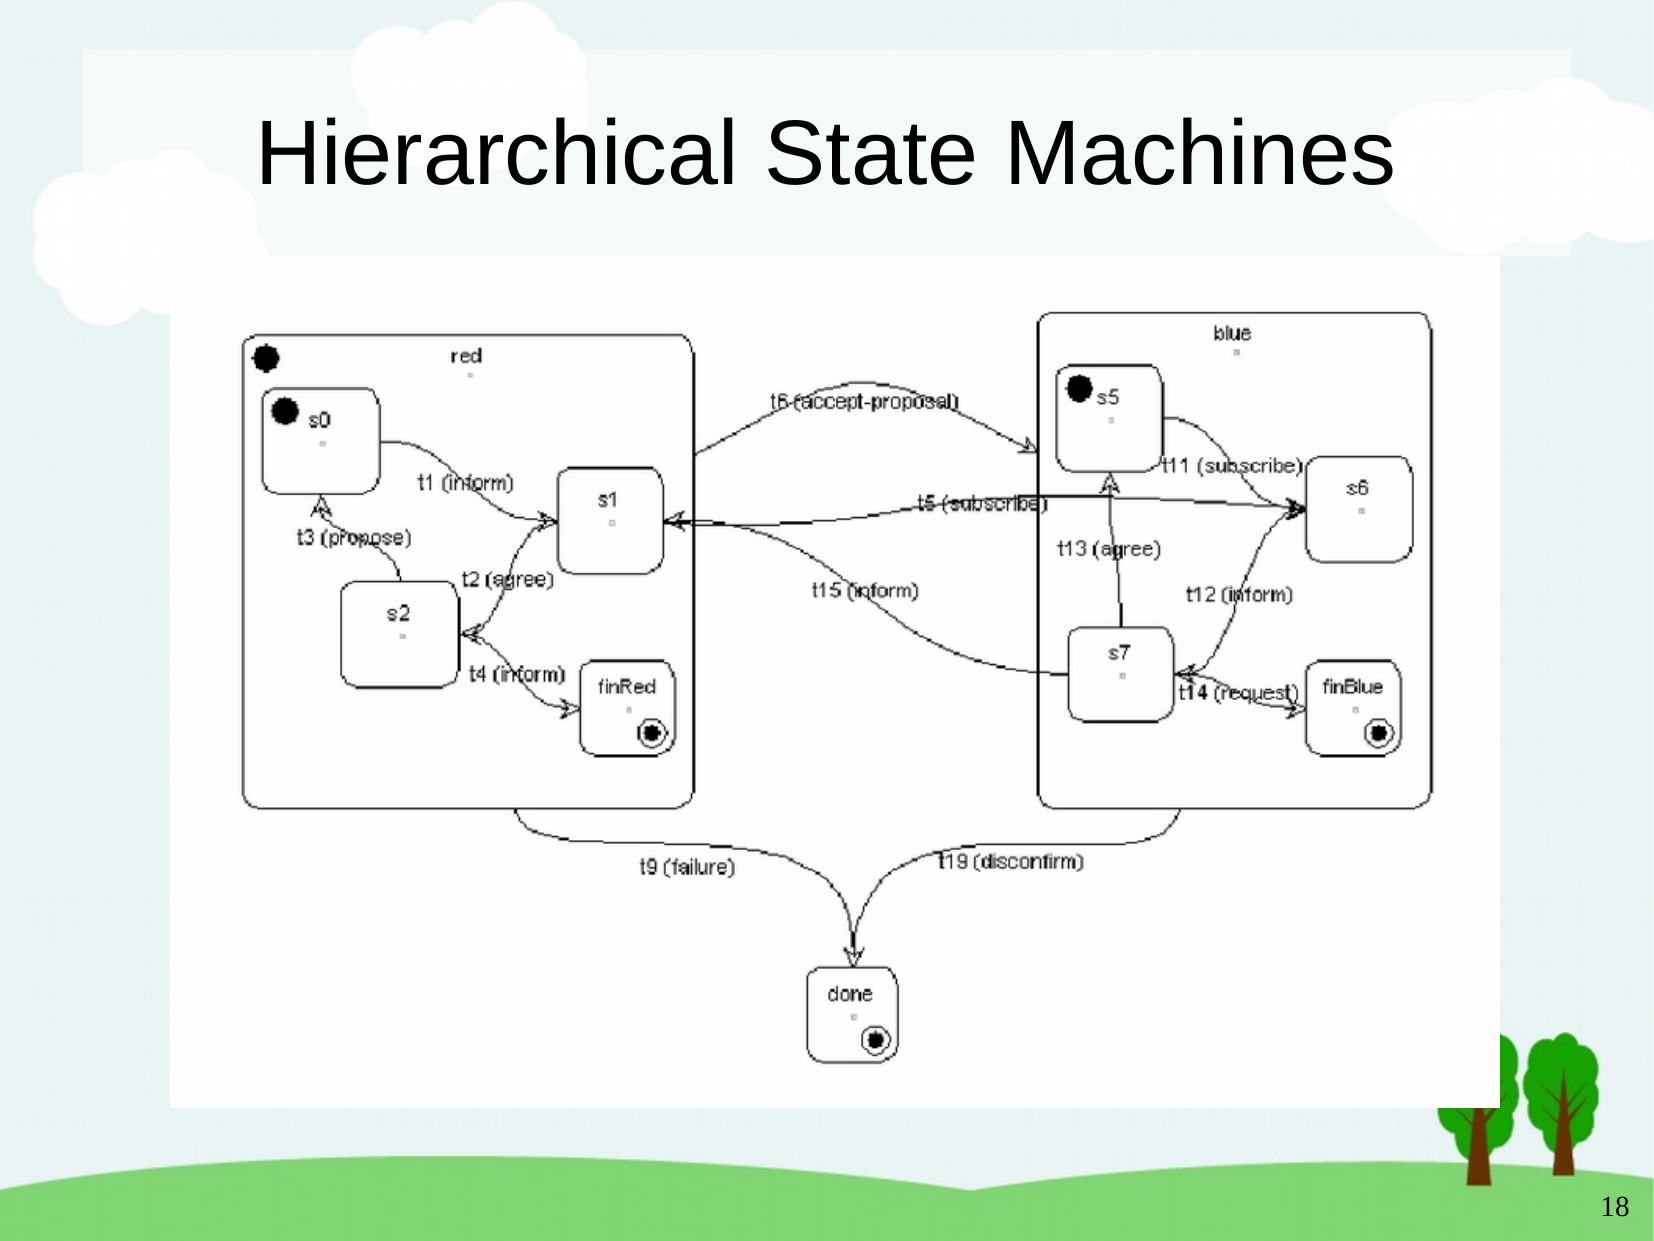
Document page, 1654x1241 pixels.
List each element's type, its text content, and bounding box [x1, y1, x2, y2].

picture [0, 0, 1654, 1241]
title Hierarchical State Machines [82, 49, 1571, 257]
